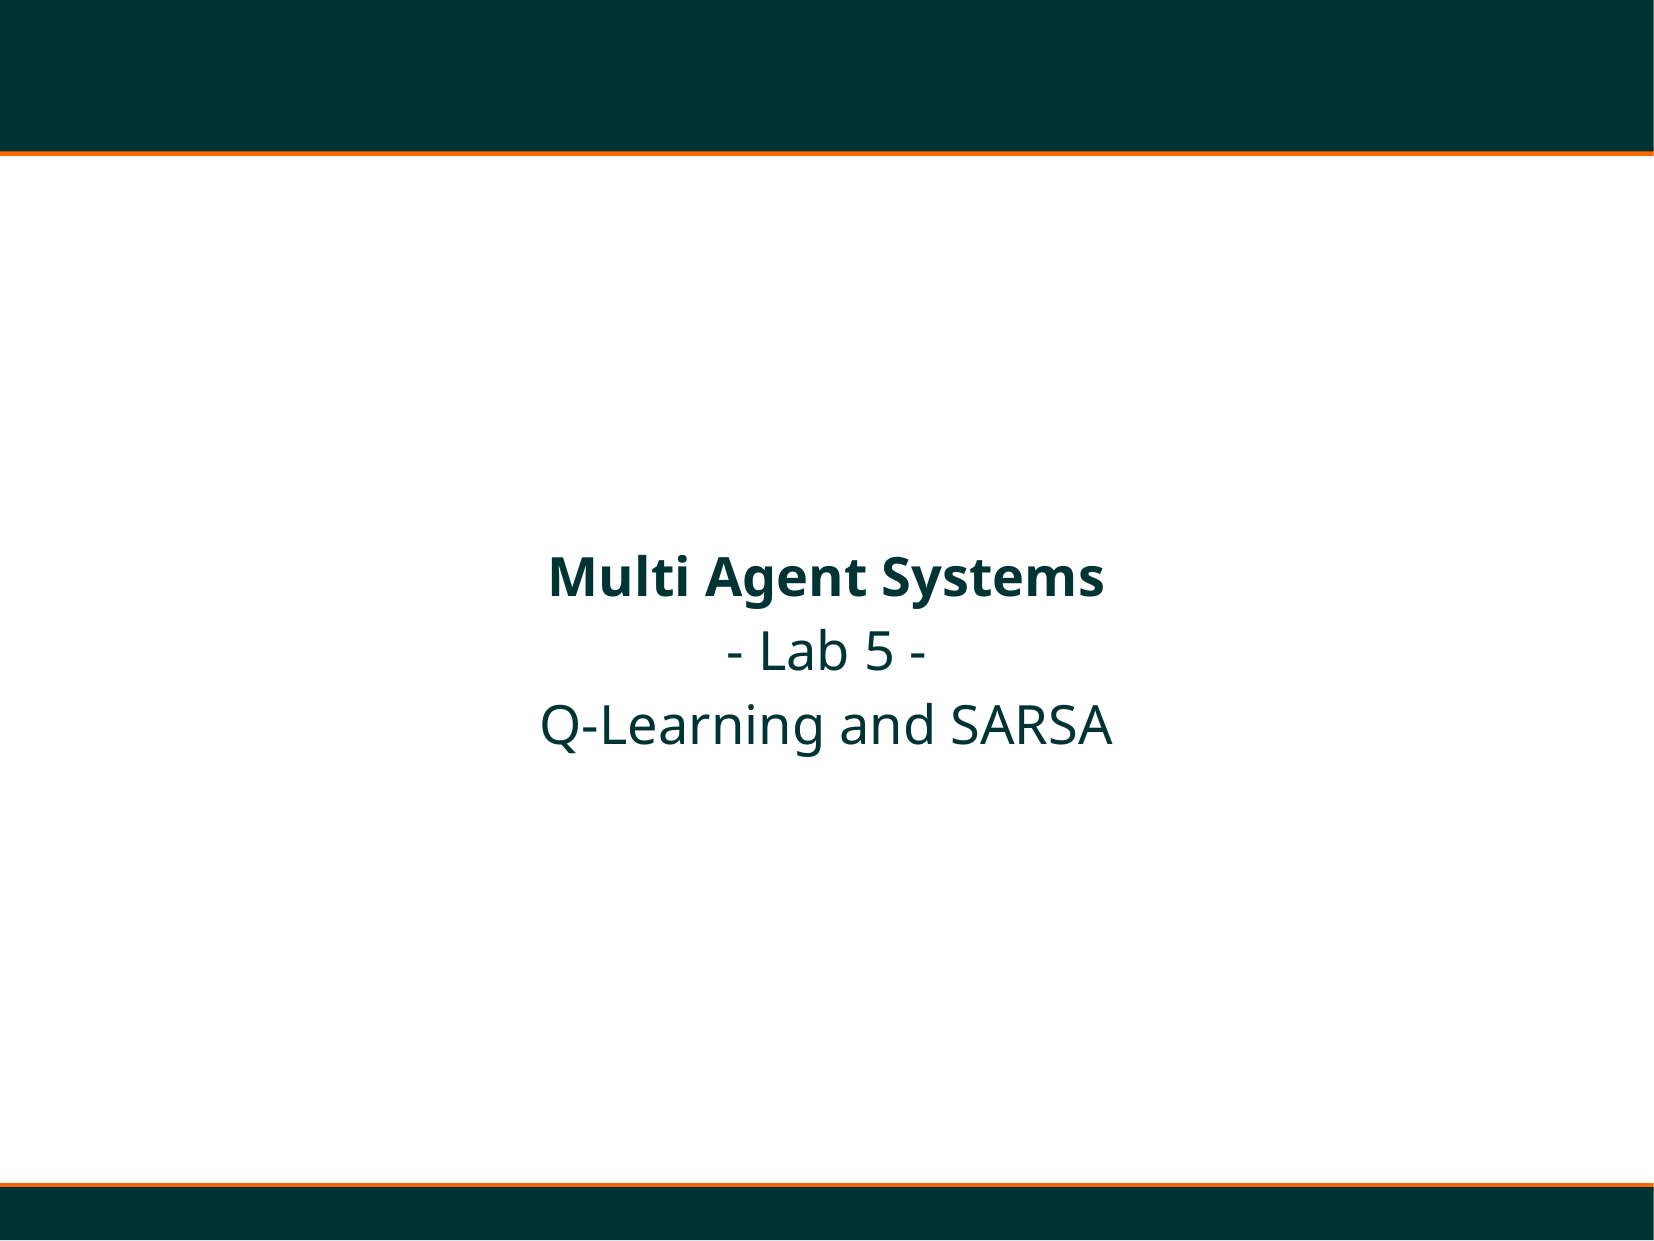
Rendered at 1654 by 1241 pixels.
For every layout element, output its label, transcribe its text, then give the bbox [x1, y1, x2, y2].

subtitle Multi Agent Systems - Lab 5 - Q-Learning and SARSA [82, 290, 1571, 1010]
